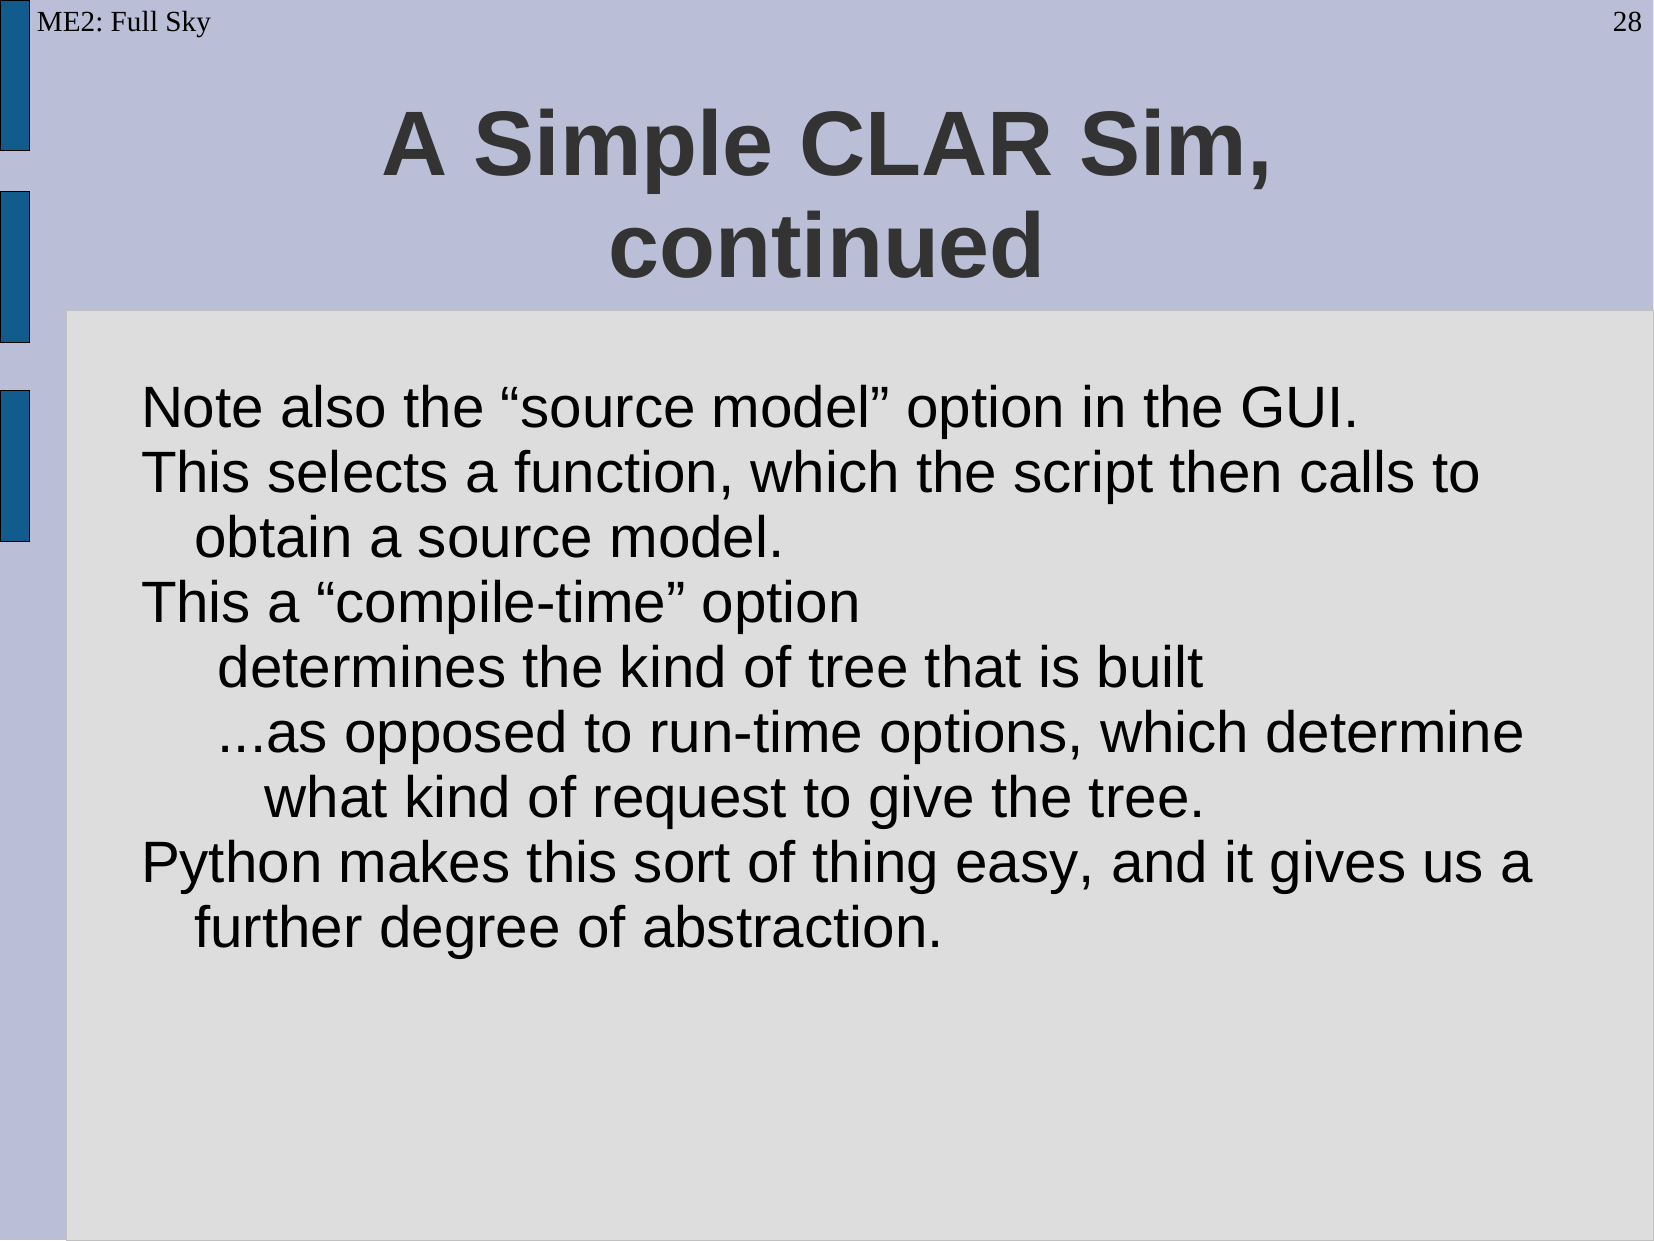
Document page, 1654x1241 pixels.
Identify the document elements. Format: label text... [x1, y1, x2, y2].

list Note also the “source model” option in the GUI. This selects a function, which the script then calls to obtain a source model. This a “compile-time” option determines the kind of tree that is built ...as opposed to run-time options, which determine what kind of request to give the tree. Python makes this sort of thing easy, and it gives us a further degree of abstraction. [123, 374, 1536, 787]
list [123, 787, 1536, 1241]
title A Simple CLAR Sim, continued [121, 87, 1534, 302]
